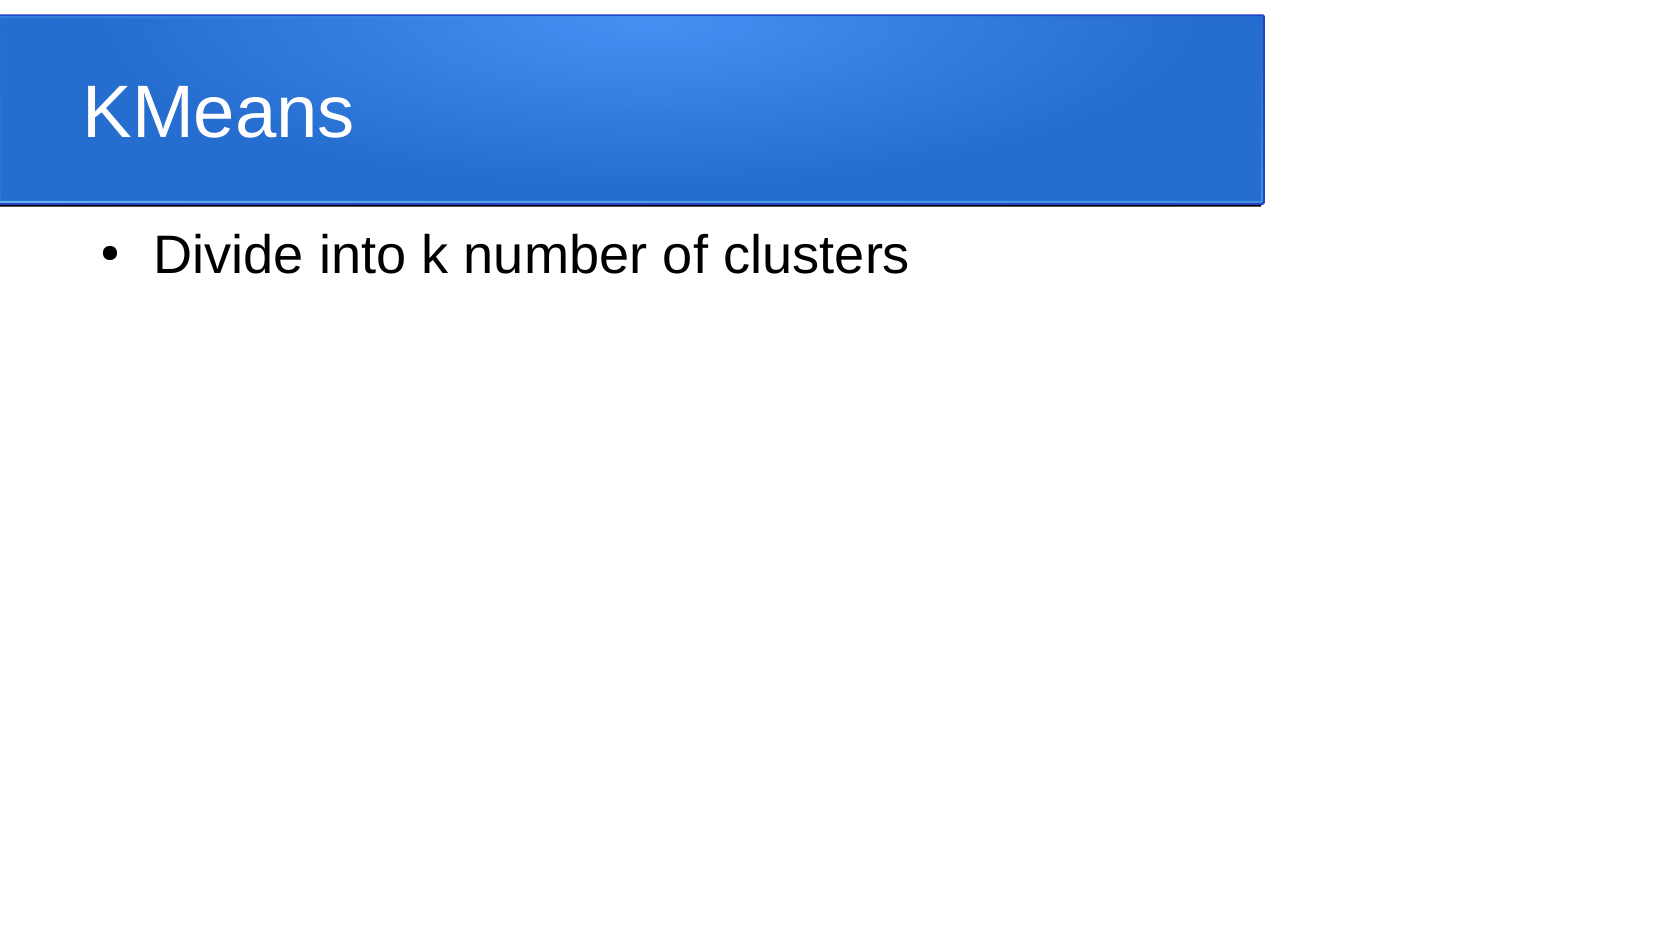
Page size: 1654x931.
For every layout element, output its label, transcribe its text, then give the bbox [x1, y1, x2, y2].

title KMeans [82, 35, 1235, 189]
list Divide into k number of clusters [82, 224, 1571, 764]
